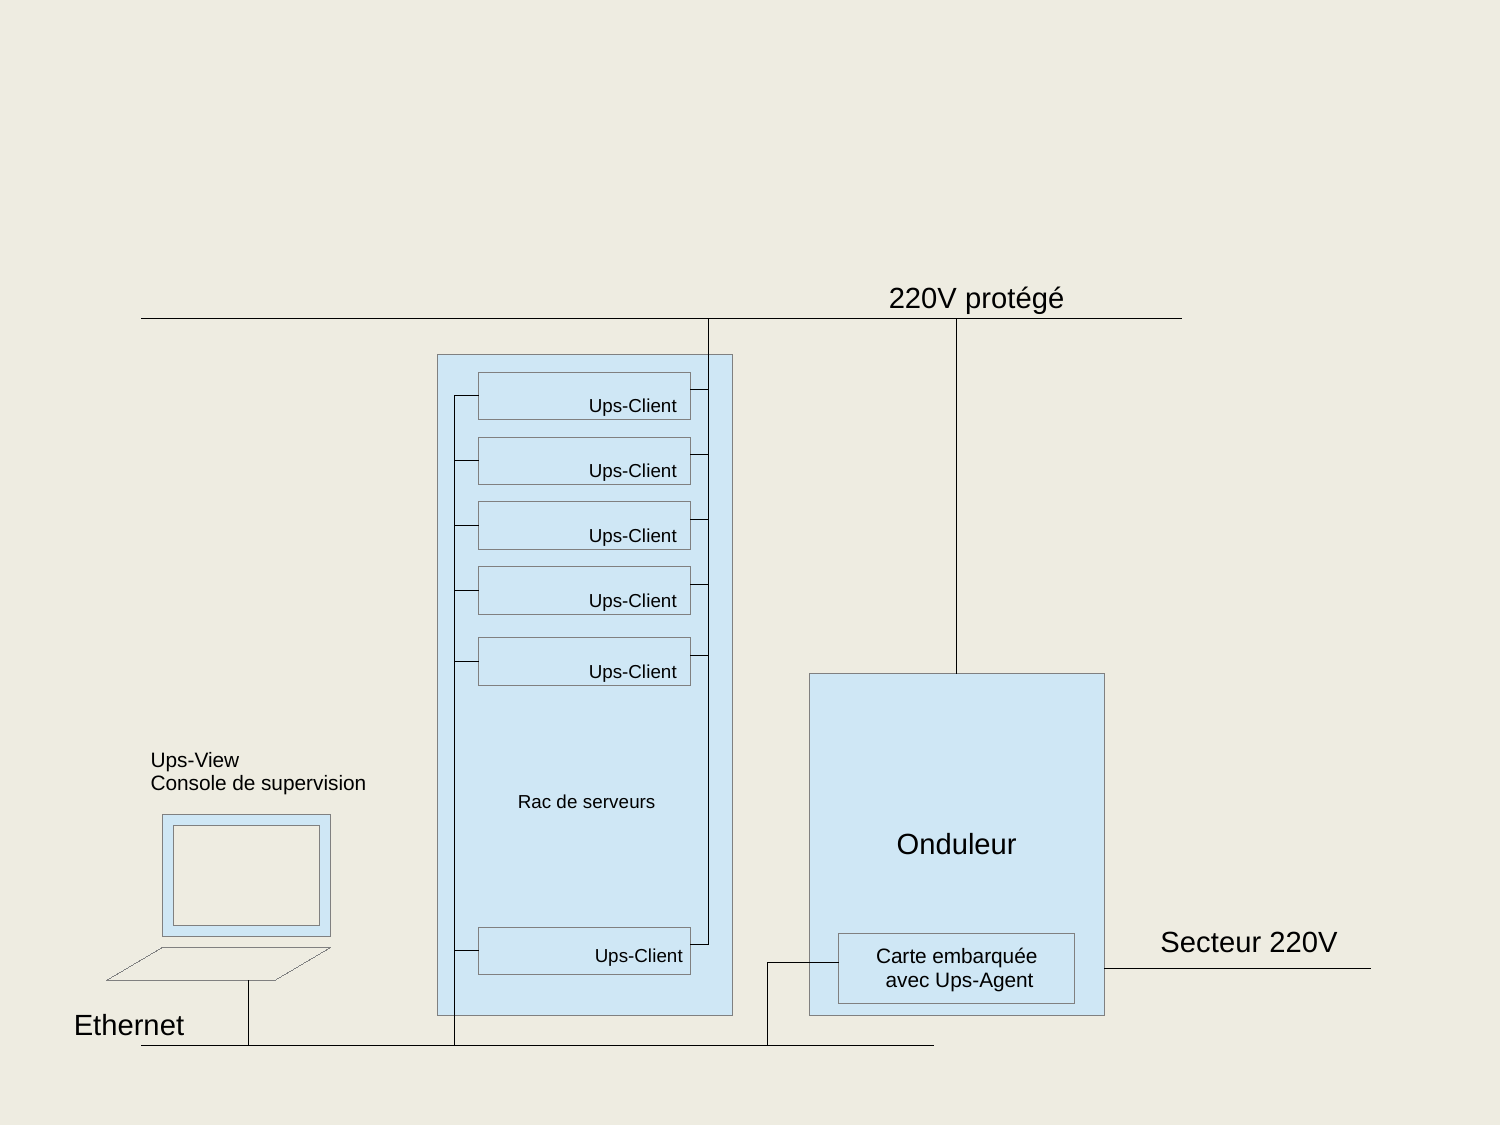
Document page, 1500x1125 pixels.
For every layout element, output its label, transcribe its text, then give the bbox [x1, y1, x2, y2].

text_box Carte embarquée avec Ups-Agent [838, 933, 1075, 1004]
text_box Ups-Client [574, 654, 692, 690]
text_box Ups-Client [574, 583, 692, 619]
text_box [162, 814, 331, 937]
text_box Ethernet [59, 1001, 200, 1049]
text_box Ups-Client [574, 453, 692, 489]
text_box Ups-Client [579, 937, 698, 974]
text_box Ups-Client [574, 388, 692, 424]
text_box [437, 354, 733, 1016]
text_box 220V protégé [874, 274, 1080, 323]
text_box [106, 947, 331, 981]
text_box Secteur 220V [1145, 918, 1353, 967]
text_box Ups-Client [574, 518, 692, 554]
text_box Ups-View Console de supervision [135, 741, 381, 803]
text_box Rac de serveurs [503, 784, 671, 820]
text_box Onduleur [809, 673, 1105, 1016]
